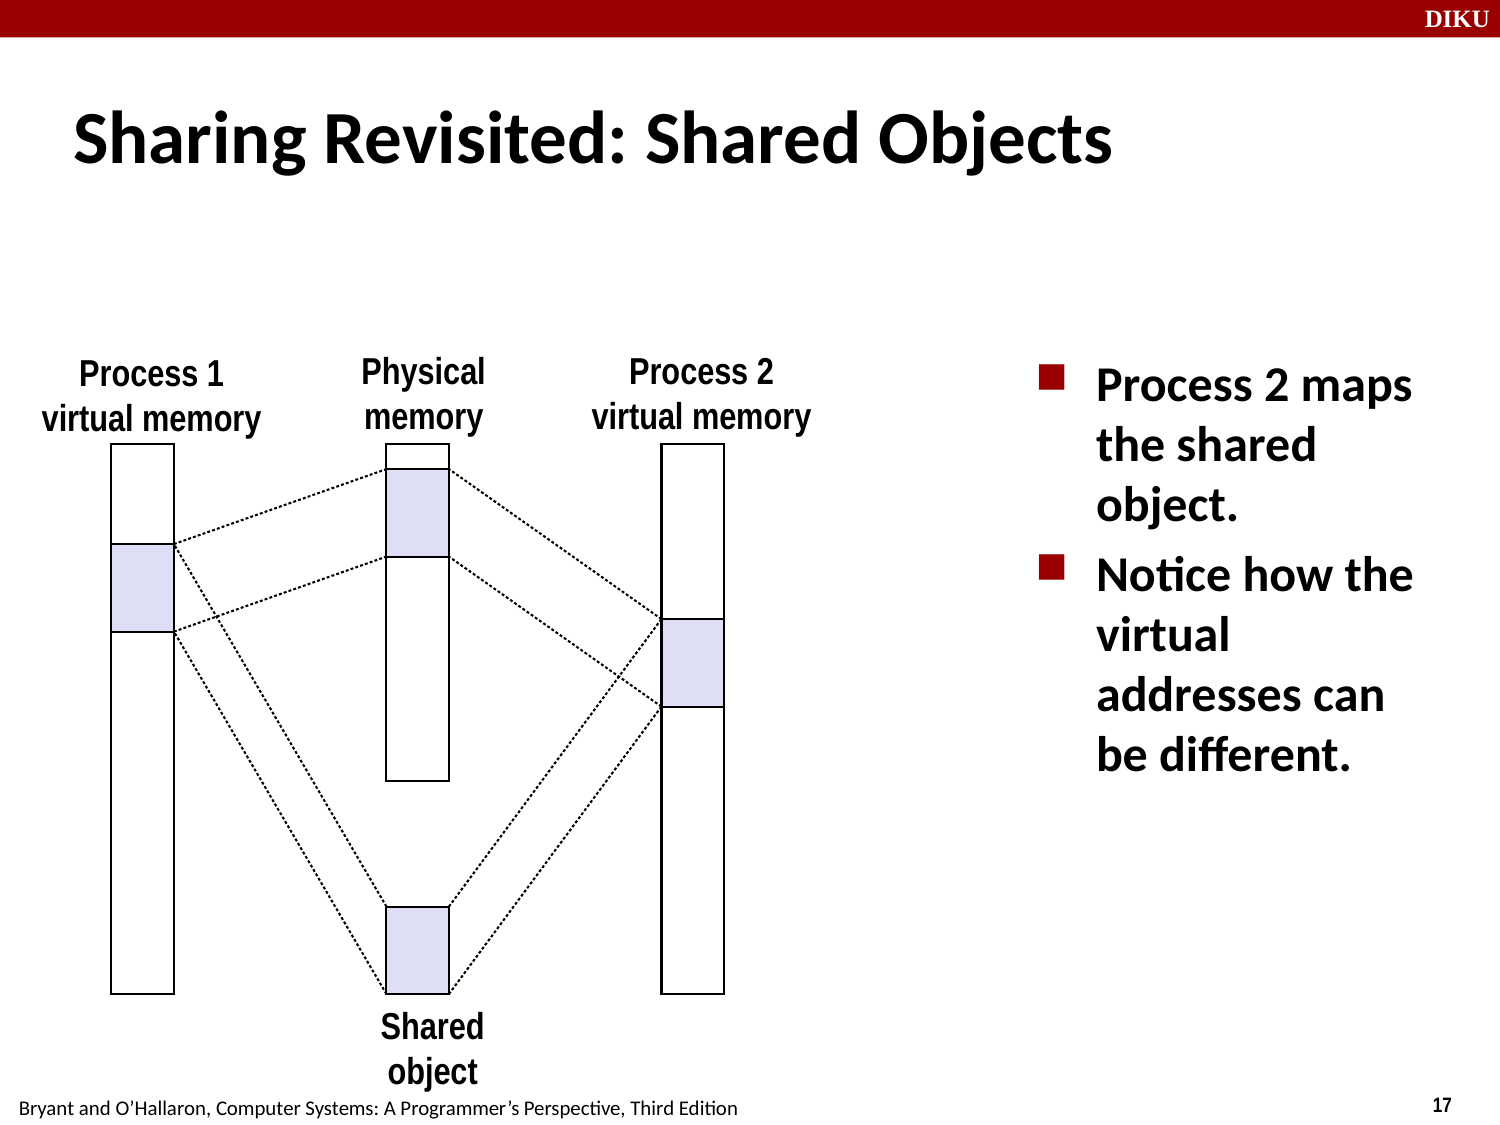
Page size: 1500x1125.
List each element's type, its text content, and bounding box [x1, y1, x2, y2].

text_box [111, 544, 174, 632]
text_box Process 1 virtual memory [26, 341, 277, 447]
text_box Sharing Revisited: Shared Objects [58, 71, 1304, 197]
text_box Process 2 maps the shared object. Notice how the virtual addresses can be different. [1025, 344, 1460, 1100]
text_box [386, 906, 449, 994]
text_box [386, 469, 449, 557]
text_box [661, 619, 724, 707]
text_box Process 2 virtual memory [576, 339, 827, 445]
text_box Physical memory [346, 339, 500, 445]
text_box Shared object [365, 994, 500, 1100]
